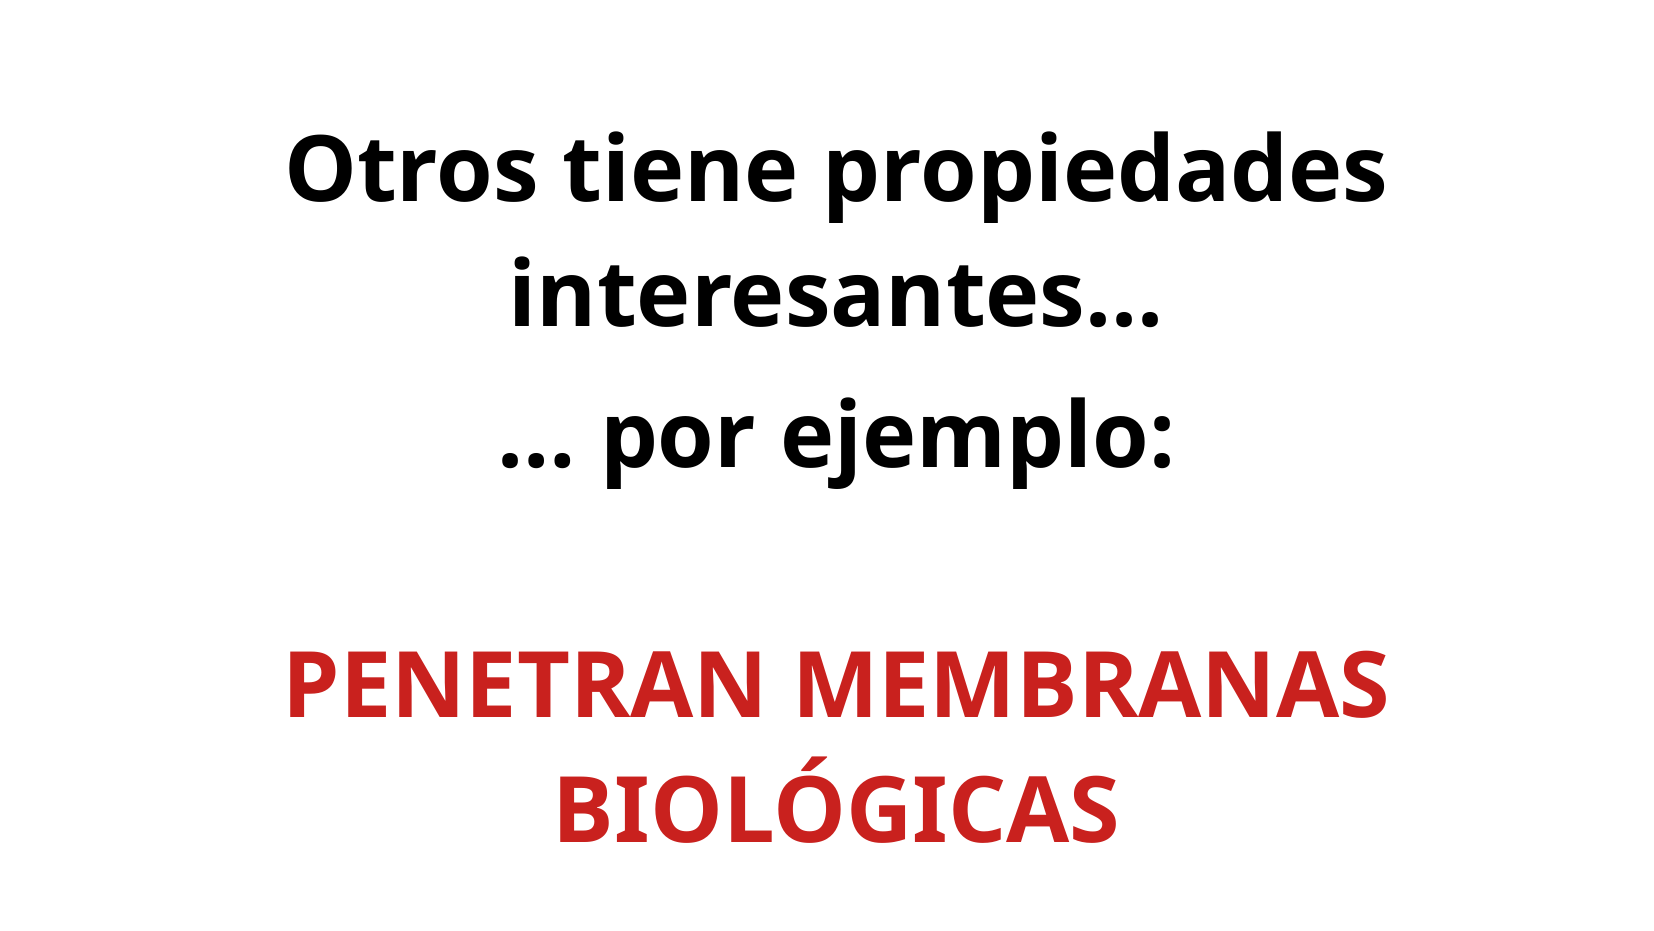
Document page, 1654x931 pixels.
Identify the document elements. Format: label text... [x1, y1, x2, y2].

text_box Otros tiene propiedades interesantes... [131, 96, 1542, 332]
text_box … por ejemplo: PENETRAN MEMBRANAS BIOLÓGICAS [131, 362, 1542, 818]
